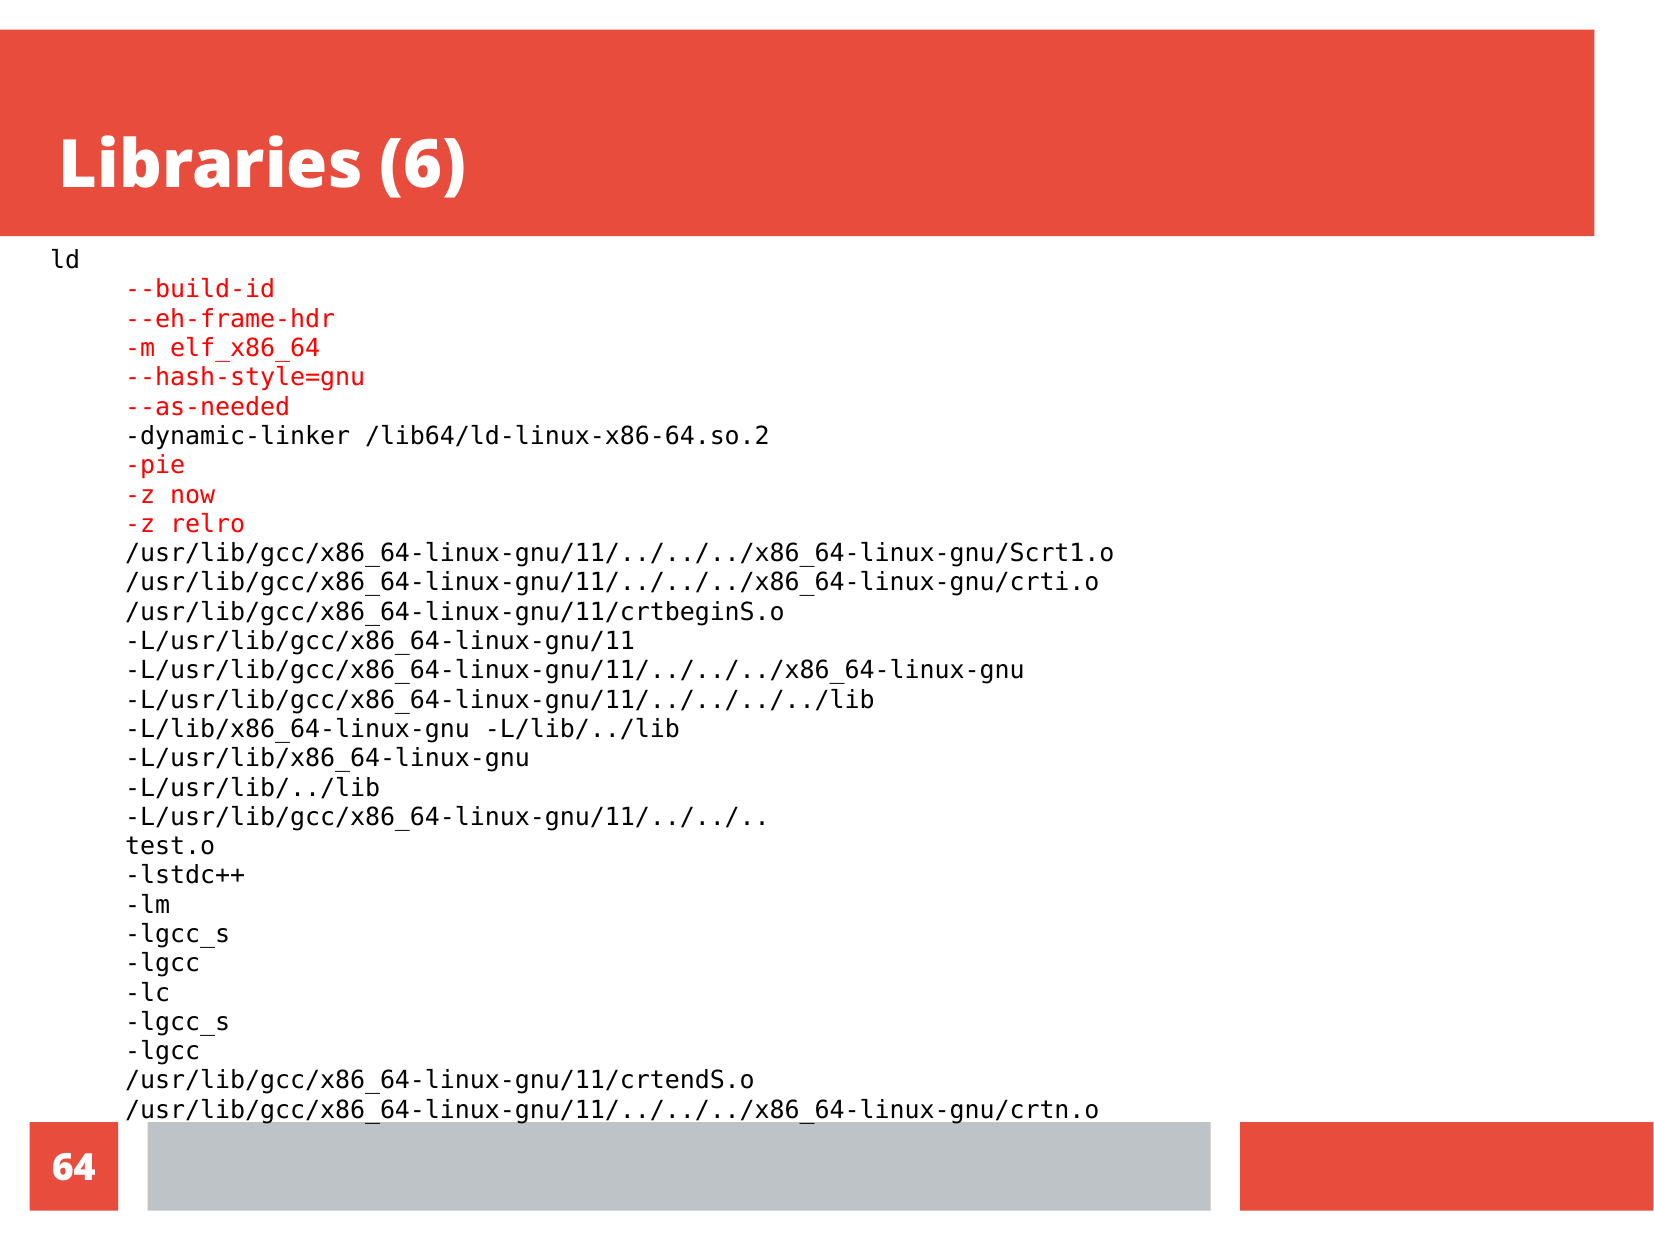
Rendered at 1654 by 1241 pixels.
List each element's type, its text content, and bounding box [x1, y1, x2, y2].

title Libraries (6) [59, 59, 1595, 207]
text_box ld --build-id --eh-frame-hdr -m elf_x86_64 --hash-style=gnu --as-needed -dynamic-linker /lib64/ld-linux-x86-64.so.2 -pie -z now -z relro /usr/lib/gcc/x86_64-linux-gnu/11/../../../x86_64-linux-gnu/Scrt1.o /usr/lib/gcc/x86_64-linux-gnu/11/../../../x86_64-linux-gnu/crti.o /usr/lib/gcc/x86_64-linux-gnu/11/crtbeginS.o -L/usr/lib/gcc/x86_64-linux-gnu/11 -L/usr/lib/gcc/x86_64-linux-gnu/11/../../../x86_64-linux-gnu -L/usr/lib/gcc/x86_64-linux-gnu/11/../../../../lib -L/lib/x86_64-linux-gnu -L/lib/../lib -L/usr/lib/x86_64-linux-gnu -L/usr/lib/../lib -L/usr/lib/gcc/x86_64-linux-gnu/11/../../.. test.o -lstdc++ -lm -lgcc_s -lgcc -lc -lgcc_s -lgcc /usr/lib/gcc/x86_64-linux-gnu/11/crtendS.o /usr/lib/gcc/x86_64-linux-gnu/11/../../../x86_64-linux-gnu/crtn.o [35, 238, 1579, 1132]
